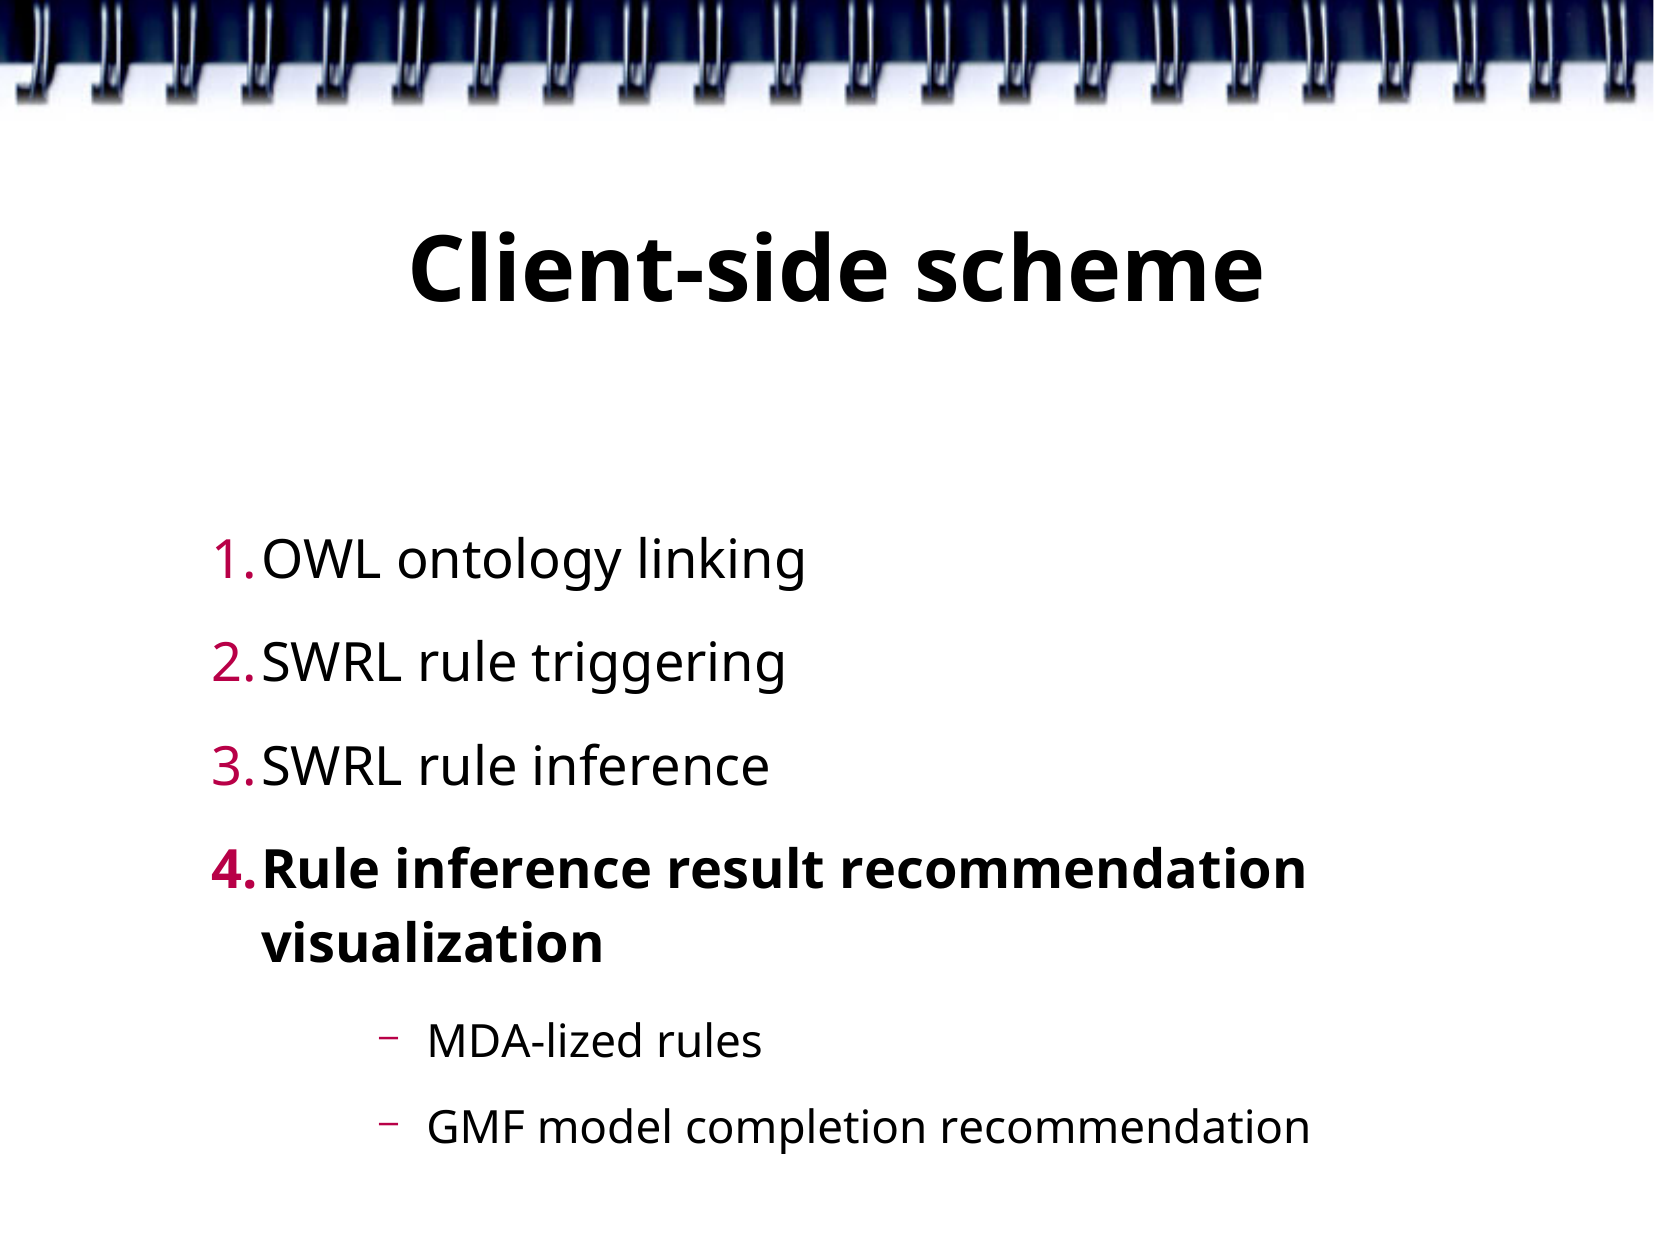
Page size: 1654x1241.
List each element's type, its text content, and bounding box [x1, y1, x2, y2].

list OWL ontology linking SWRL rule triggering SWRL rule inference Rule inference result recommendation visualization MDA-lized rules GMF model completion recommendation [190, 520, 1472, 1160]
picture [0, 0, 1654, 121]
title Client-side scheme [139, 161, 1535, 370]
